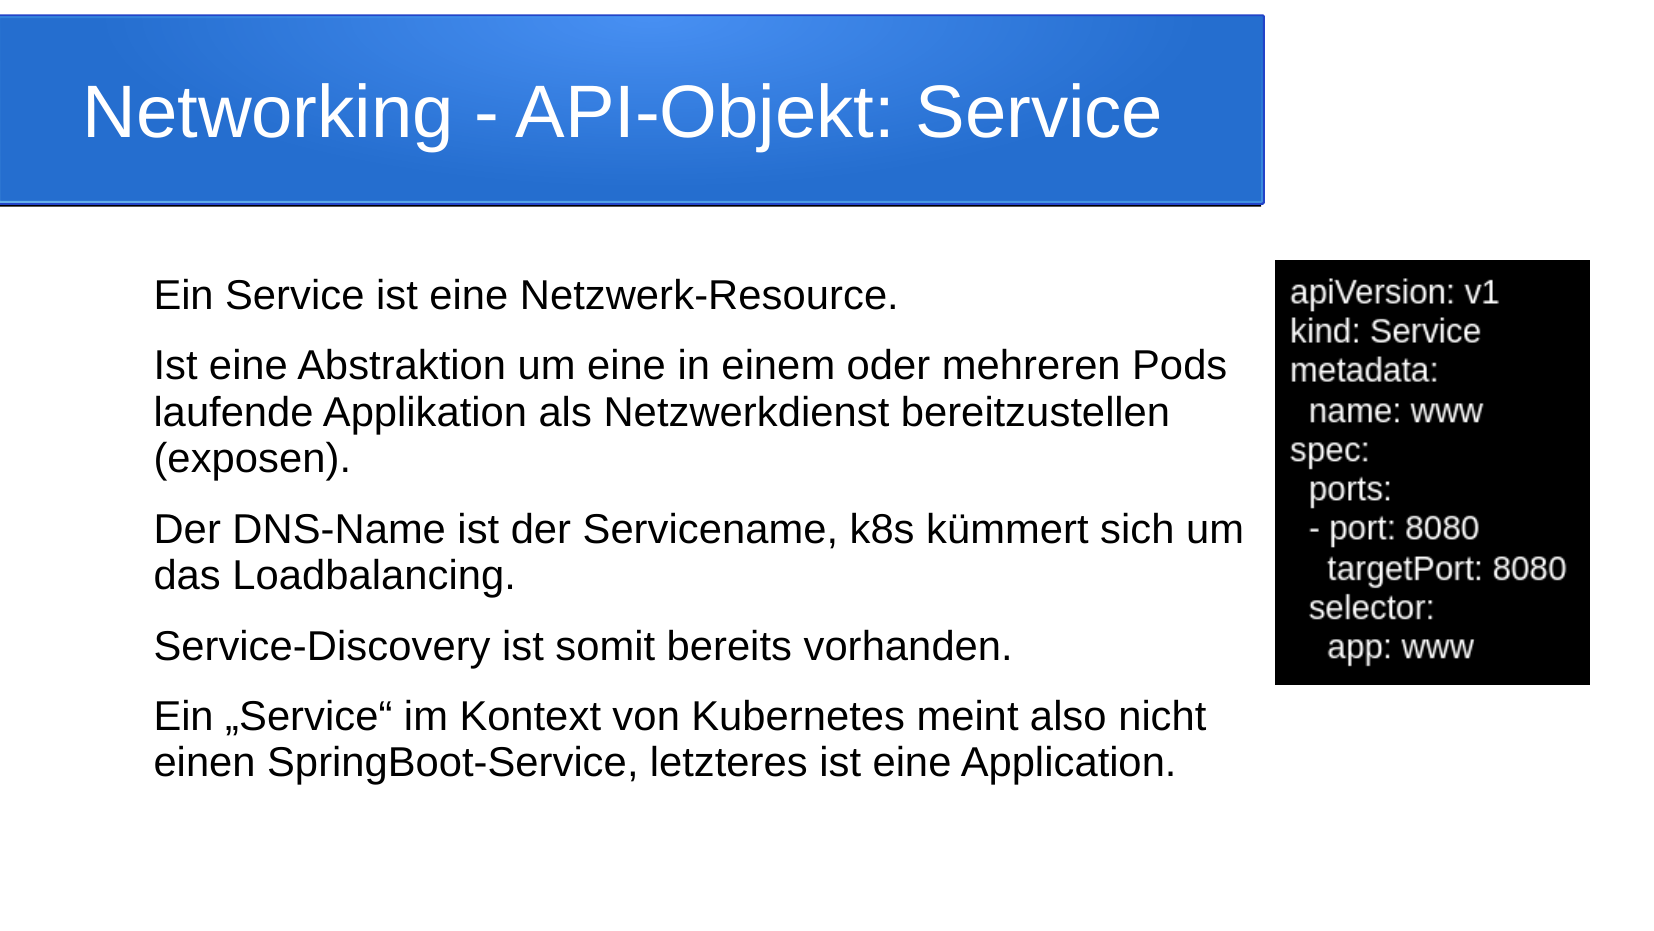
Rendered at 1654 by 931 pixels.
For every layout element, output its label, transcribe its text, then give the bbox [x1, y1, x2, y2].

title Networking - API-Objekt: Service [82, 35, 1235, 189]
list Ein Service ist eine Netzwerk-Resource. Ist eine Abstraktion um eine in einem oder mehreren Pods laufende Applikation als Netzwerkdienst bereitzustellen (exposen). Der DNS-Name ist der Servicename, k8s kümmert sich um das Loadbalancing. Service-Discovery ist somit bereits vorhanden. Ein „Service“ im Kontext von Kubernetes meint also nicht einen SpringBoot-Service, letzteres ist eine Application. [82, 271, 1276, 812]
picture [1275, 260, 1590, 686]
